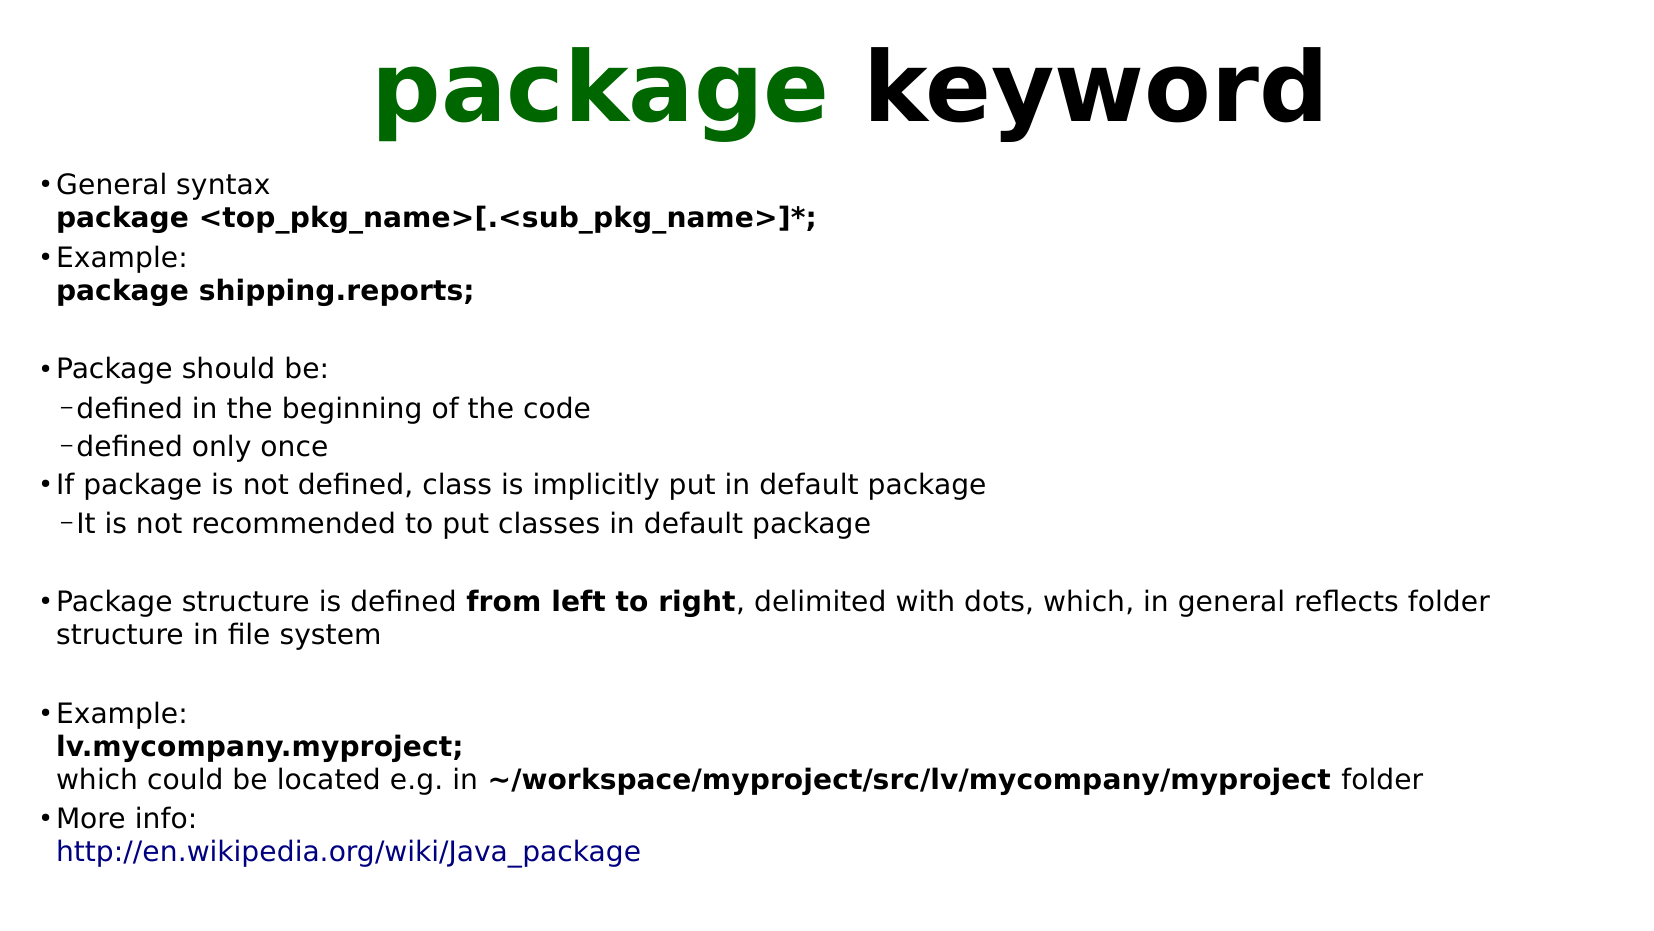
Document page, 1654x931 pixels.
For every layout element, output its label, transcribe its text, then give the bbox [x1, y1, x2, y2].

title package keyword [106, 26, 1595, 149]
list General syntax package <top_pkg_name>[.<sub_pkg_name>]*; Example: package shipping.reports; Package should be: defined in the beginning of the code defined only once If package is not defined, class is implicitly put in default package It is not recommended to put classes in default package Package structure is defined from left to right, delimited with dots, which, in general reflects folder structure in file system Example: lv.mycompany.myproject; which could be located e.g. in ~/workspace/myproject/src/lv/mycompany/myproject folder More info: http://en.wikipedia.org/wiki/Java_package [35, 168, 1607, 877]
